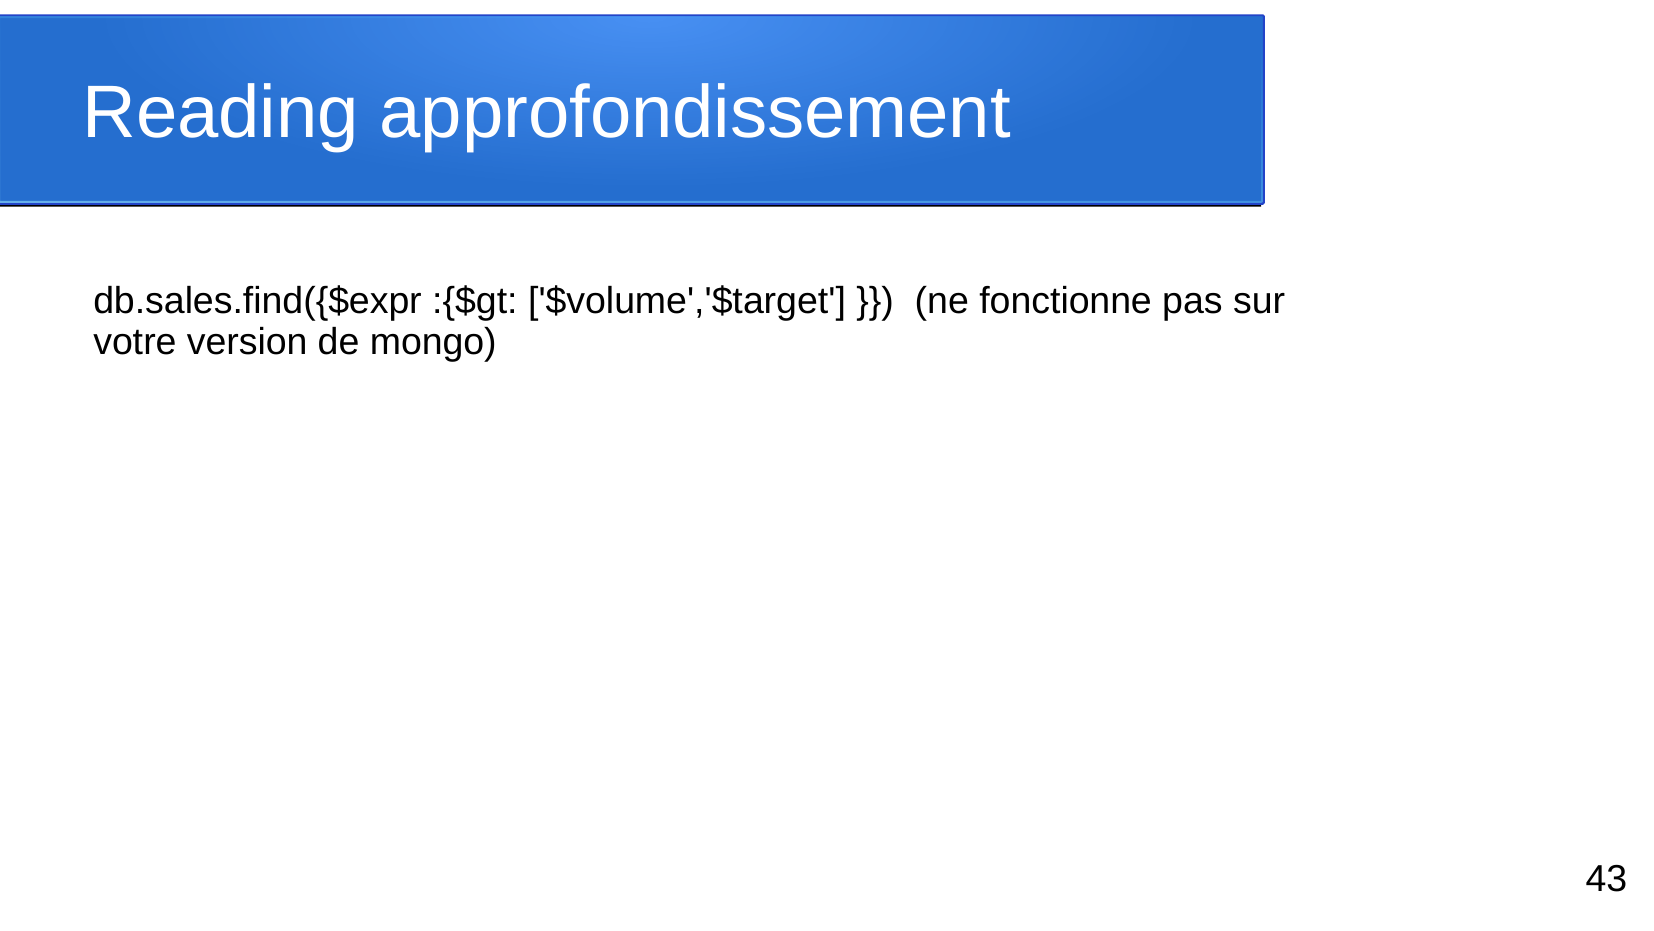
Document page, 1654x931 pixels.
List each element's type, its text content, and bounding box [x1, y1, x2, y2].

text_box db.sales.find({$expr :{$gt: ['$volume','$target'] }}) (ne fonctionne pas sur votre version de mongo) [78, 271, 1312, 371]
text_box 43 [1570, 850, 1643, 931]
title Reading approfondissement [82, 35, 1235, 189]
